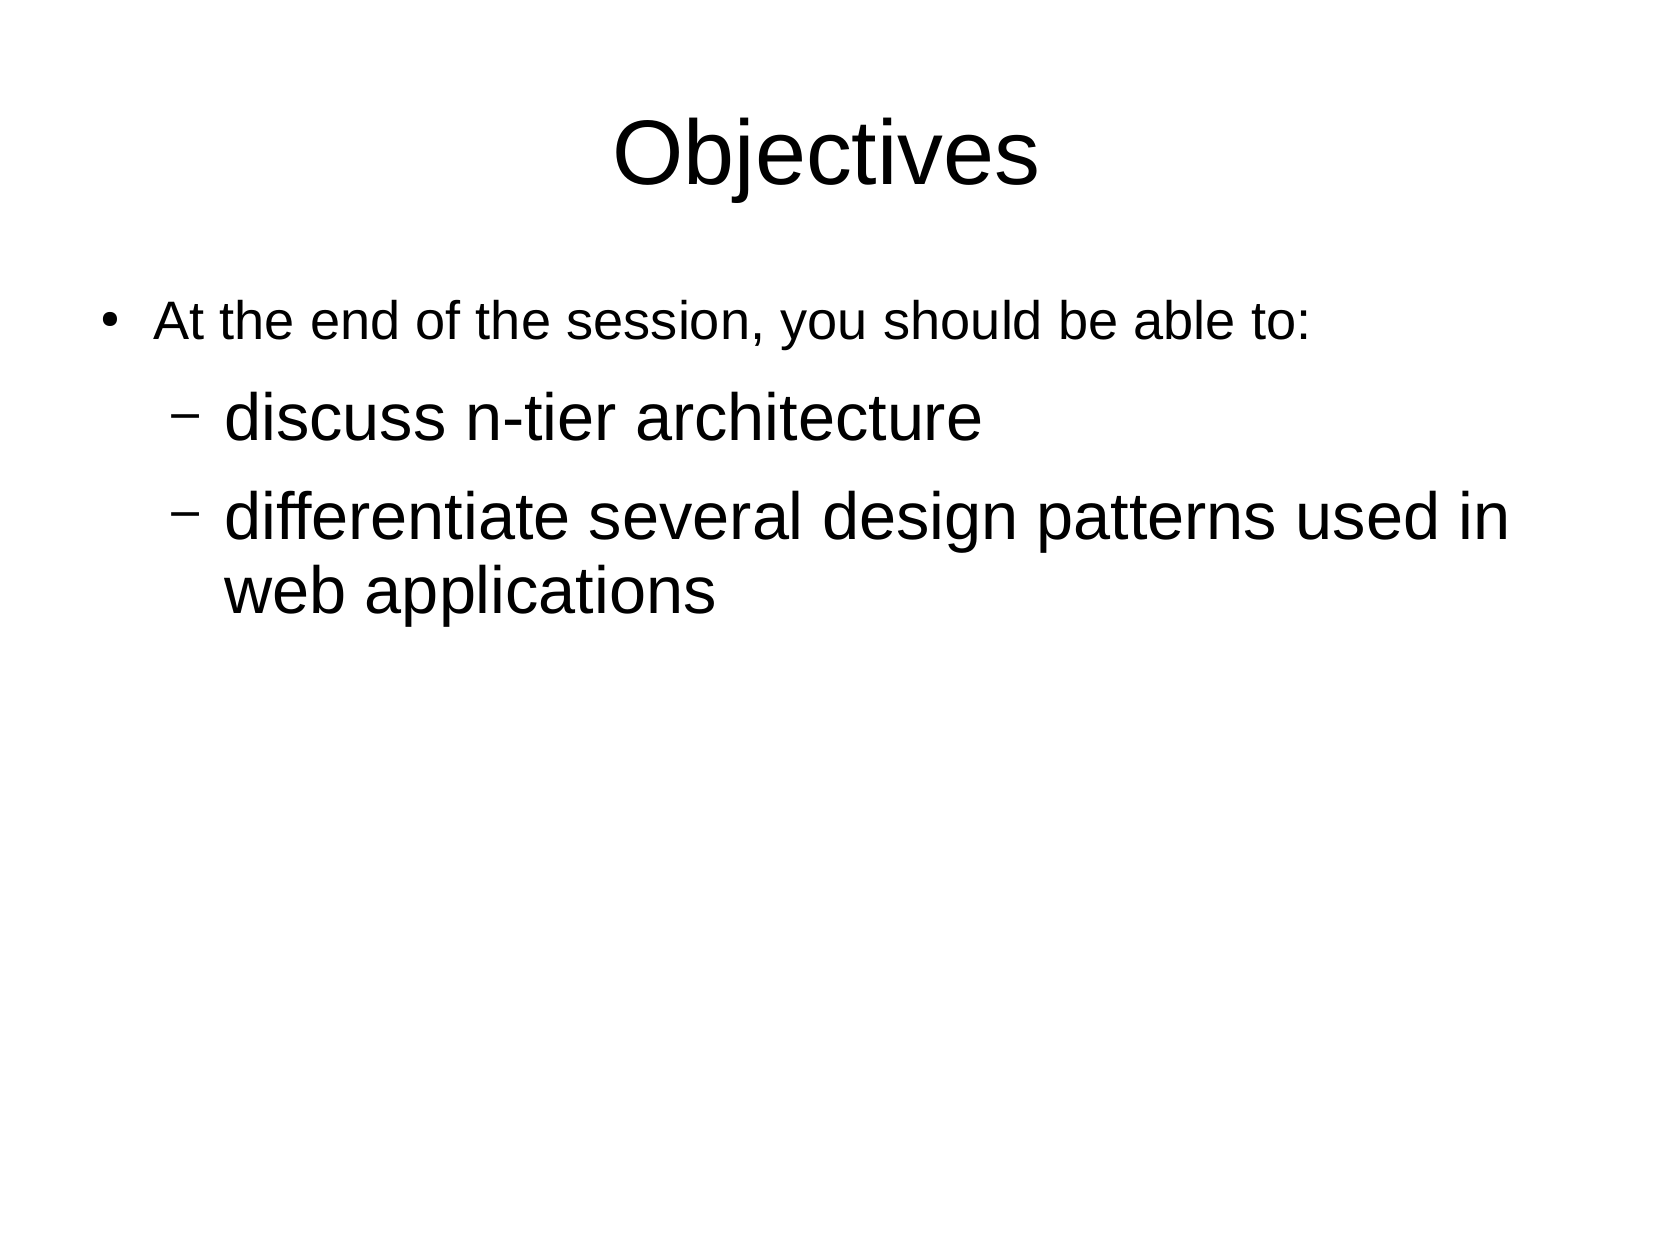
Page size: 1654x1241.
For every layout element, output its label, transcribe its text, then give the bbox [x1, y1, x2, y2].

list At the end of the session, you should be able to: discuss n-tier architecture differentiate several design patterns used in web applications [82, 290, 1538, 1010]
title Objectives [82, 49, 1571, 257]
